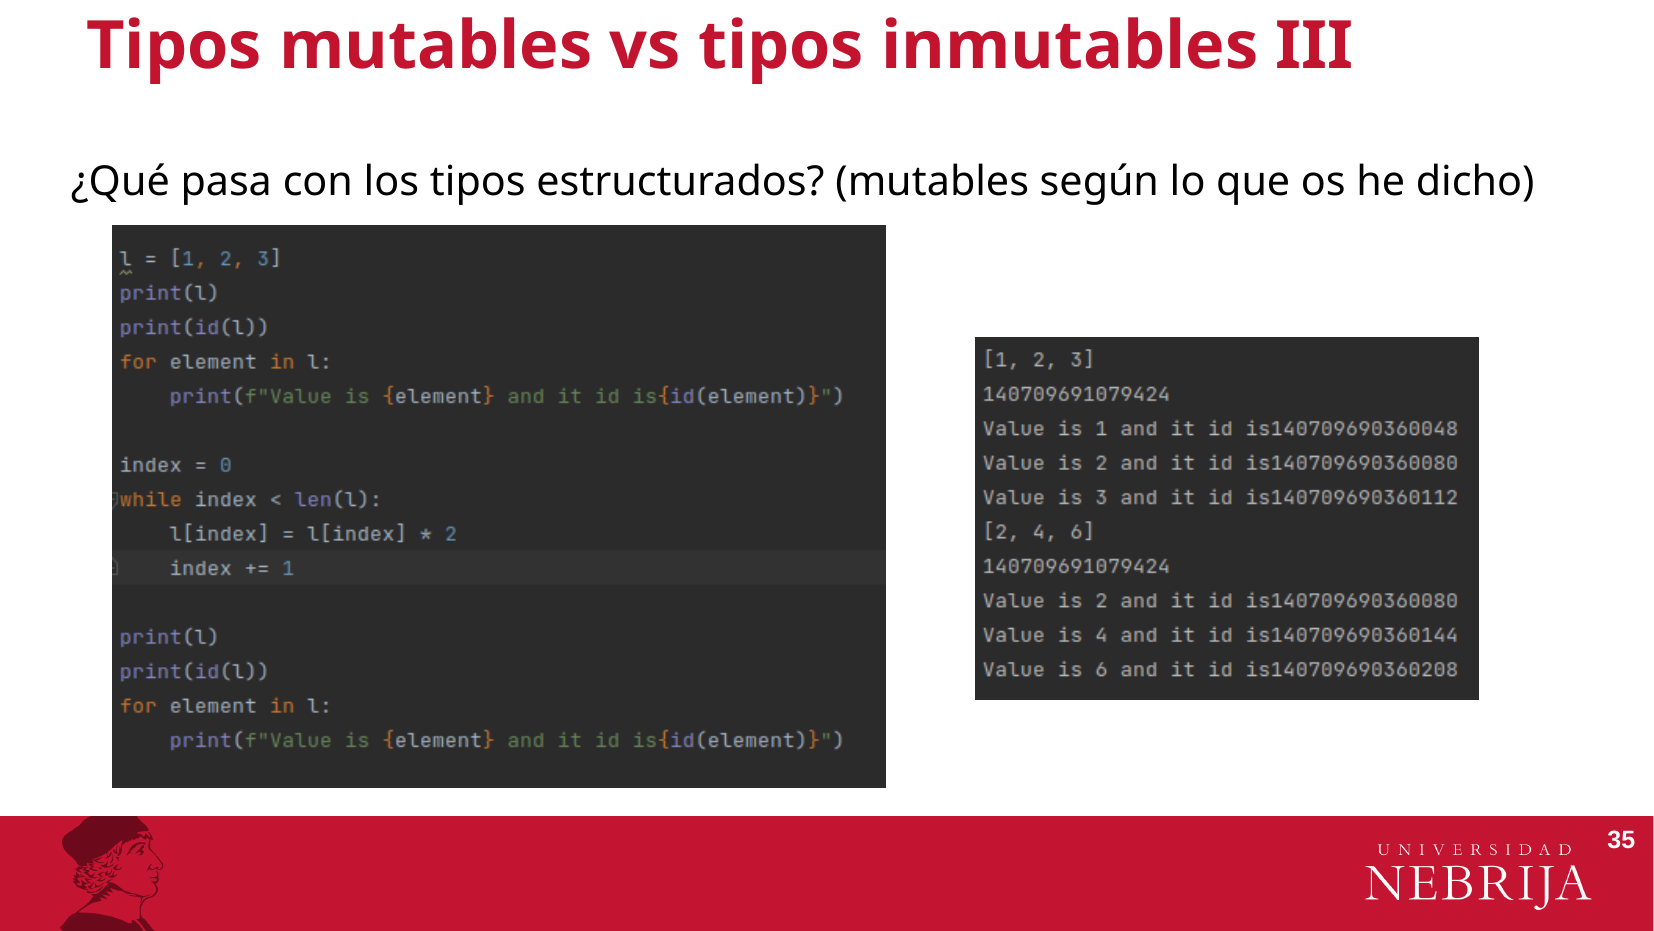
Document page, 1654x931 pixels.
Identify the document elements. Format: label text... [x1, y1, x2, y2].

picture [975, 337, 1479, 700]
text_box Tipos mutables vs tipos inmutables III [0, 3, 1650, 75]
list ¿Qué pasa con los tipos estructurados? (mutables según lo que os he dicho) [0, 75, 1654, 826]
picture [0, 826, 1654, 931]
picture [112, 225, 886, 788]
